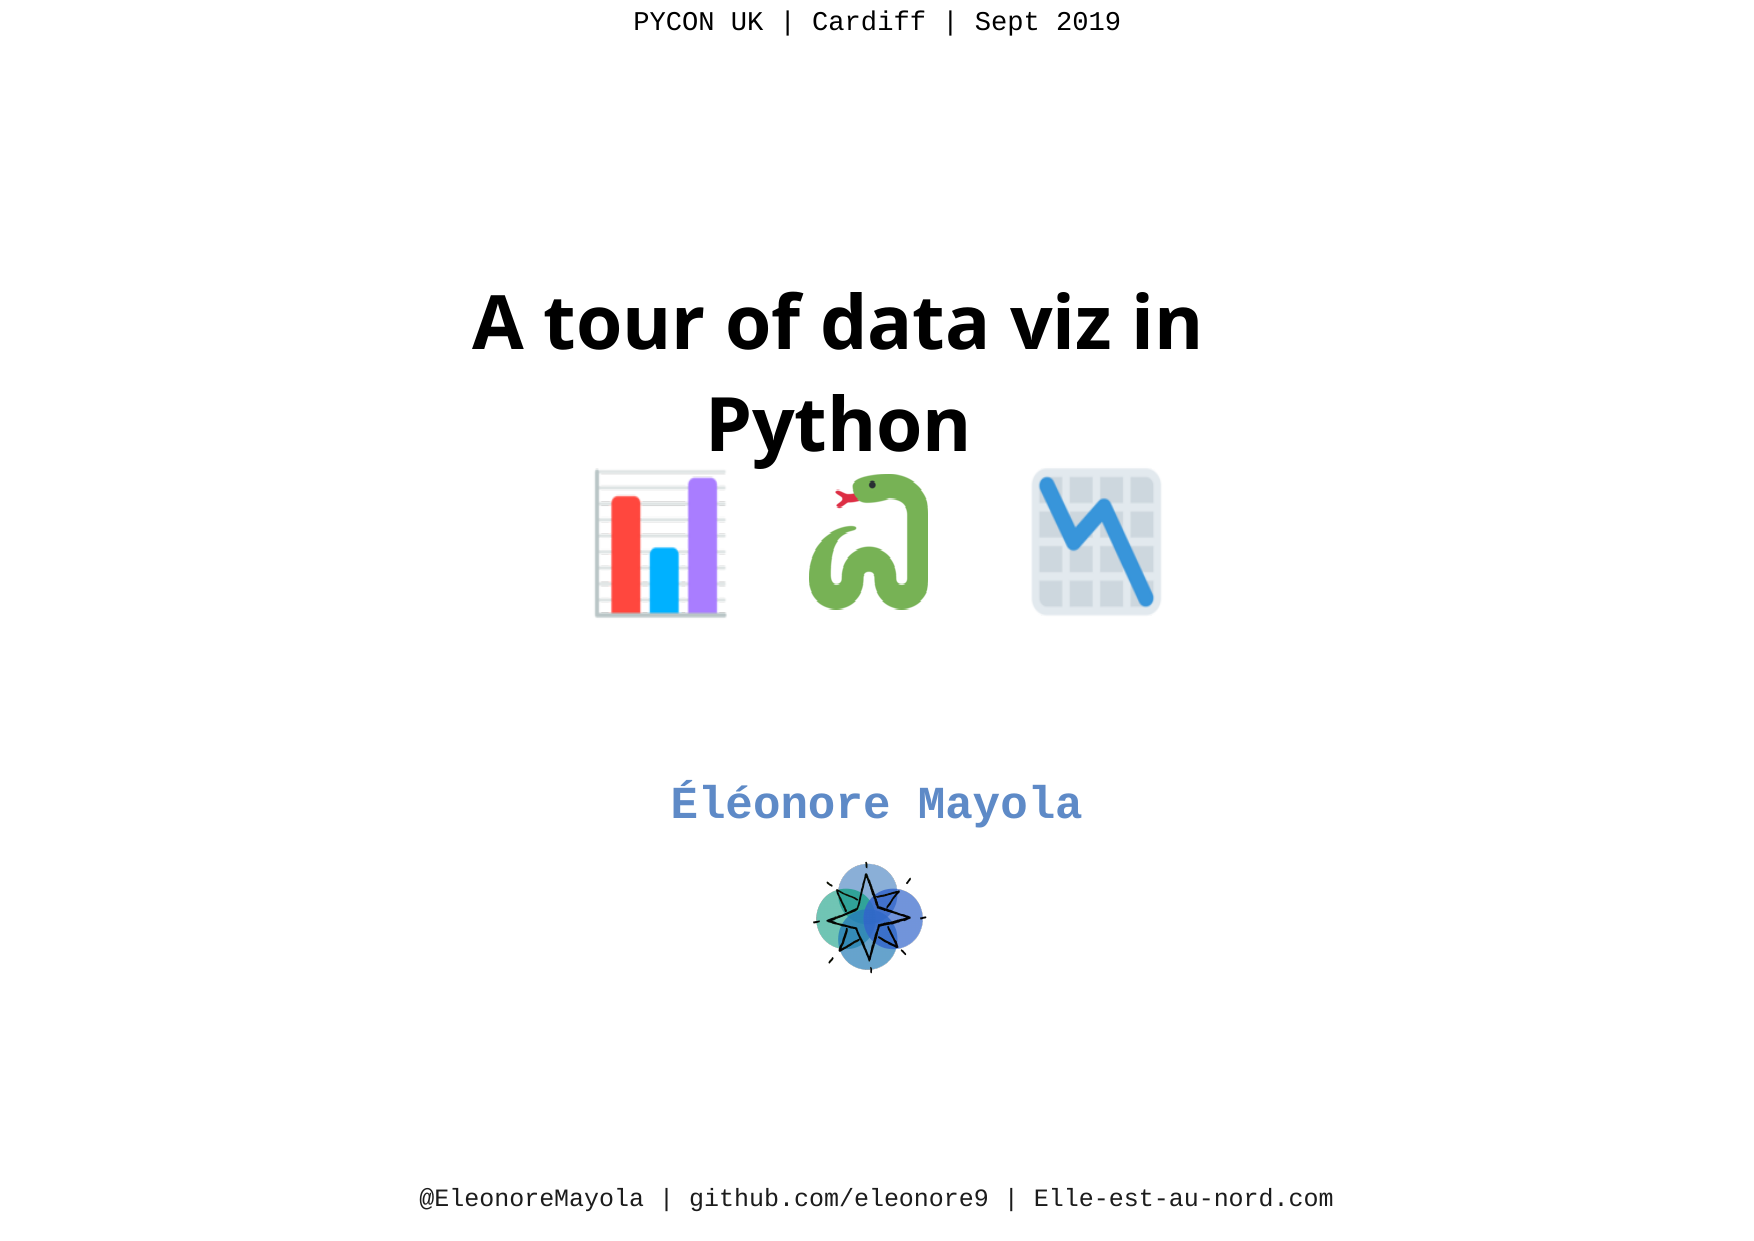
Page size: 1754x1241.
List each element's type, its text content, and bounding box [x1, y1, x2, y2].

picture [588, 459, 734, 625]
picture [811, 858, 928, 976]
text_box @EleonoreMayola | github.com/eleonore9 | Elle-est-au-nord.com [313, 1149, 1441, 1241]
picture [809, 474, 928, 610]
text_box A tour of data viz in Python [357, 261, 1321, 399]
picture [1027, 463, 1166, 621]
text_box PYCON UK | Cardiff | Sept 2019 [281, 0, 1473, 79]
text_box Éléonore Mayola [595, 773, 1159, 876]
